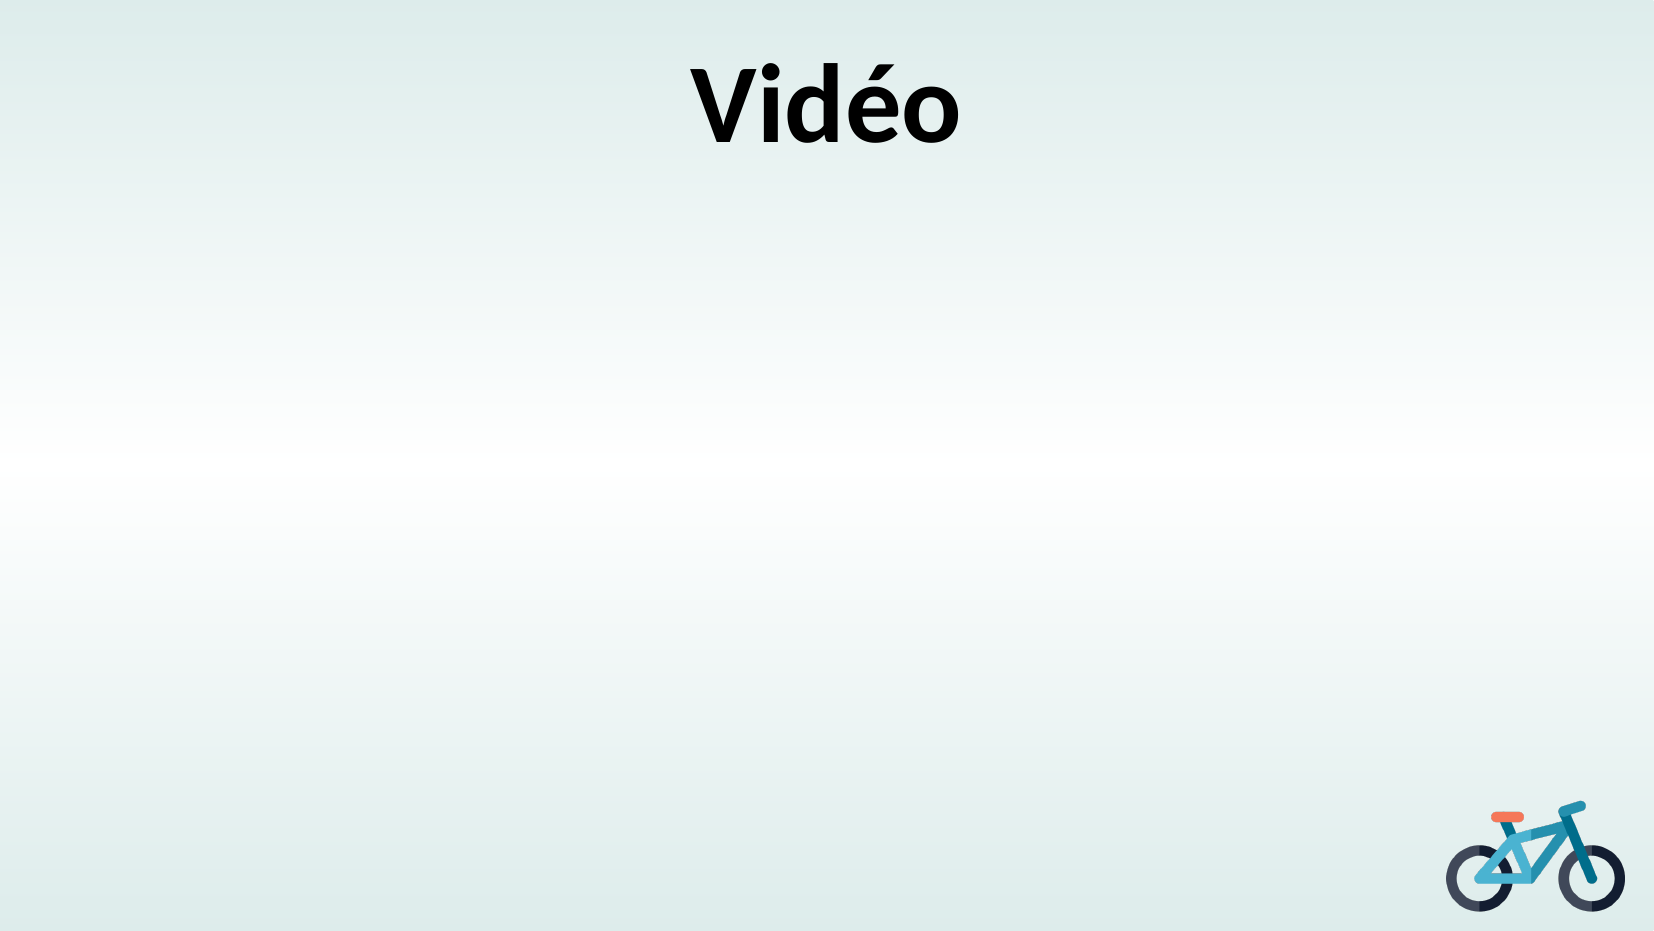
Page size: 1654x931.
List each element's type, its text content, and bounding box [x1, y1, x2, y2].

title Vidéo [82, 37, 1571, 193]
picture [1446, 767, 1625, 931]
